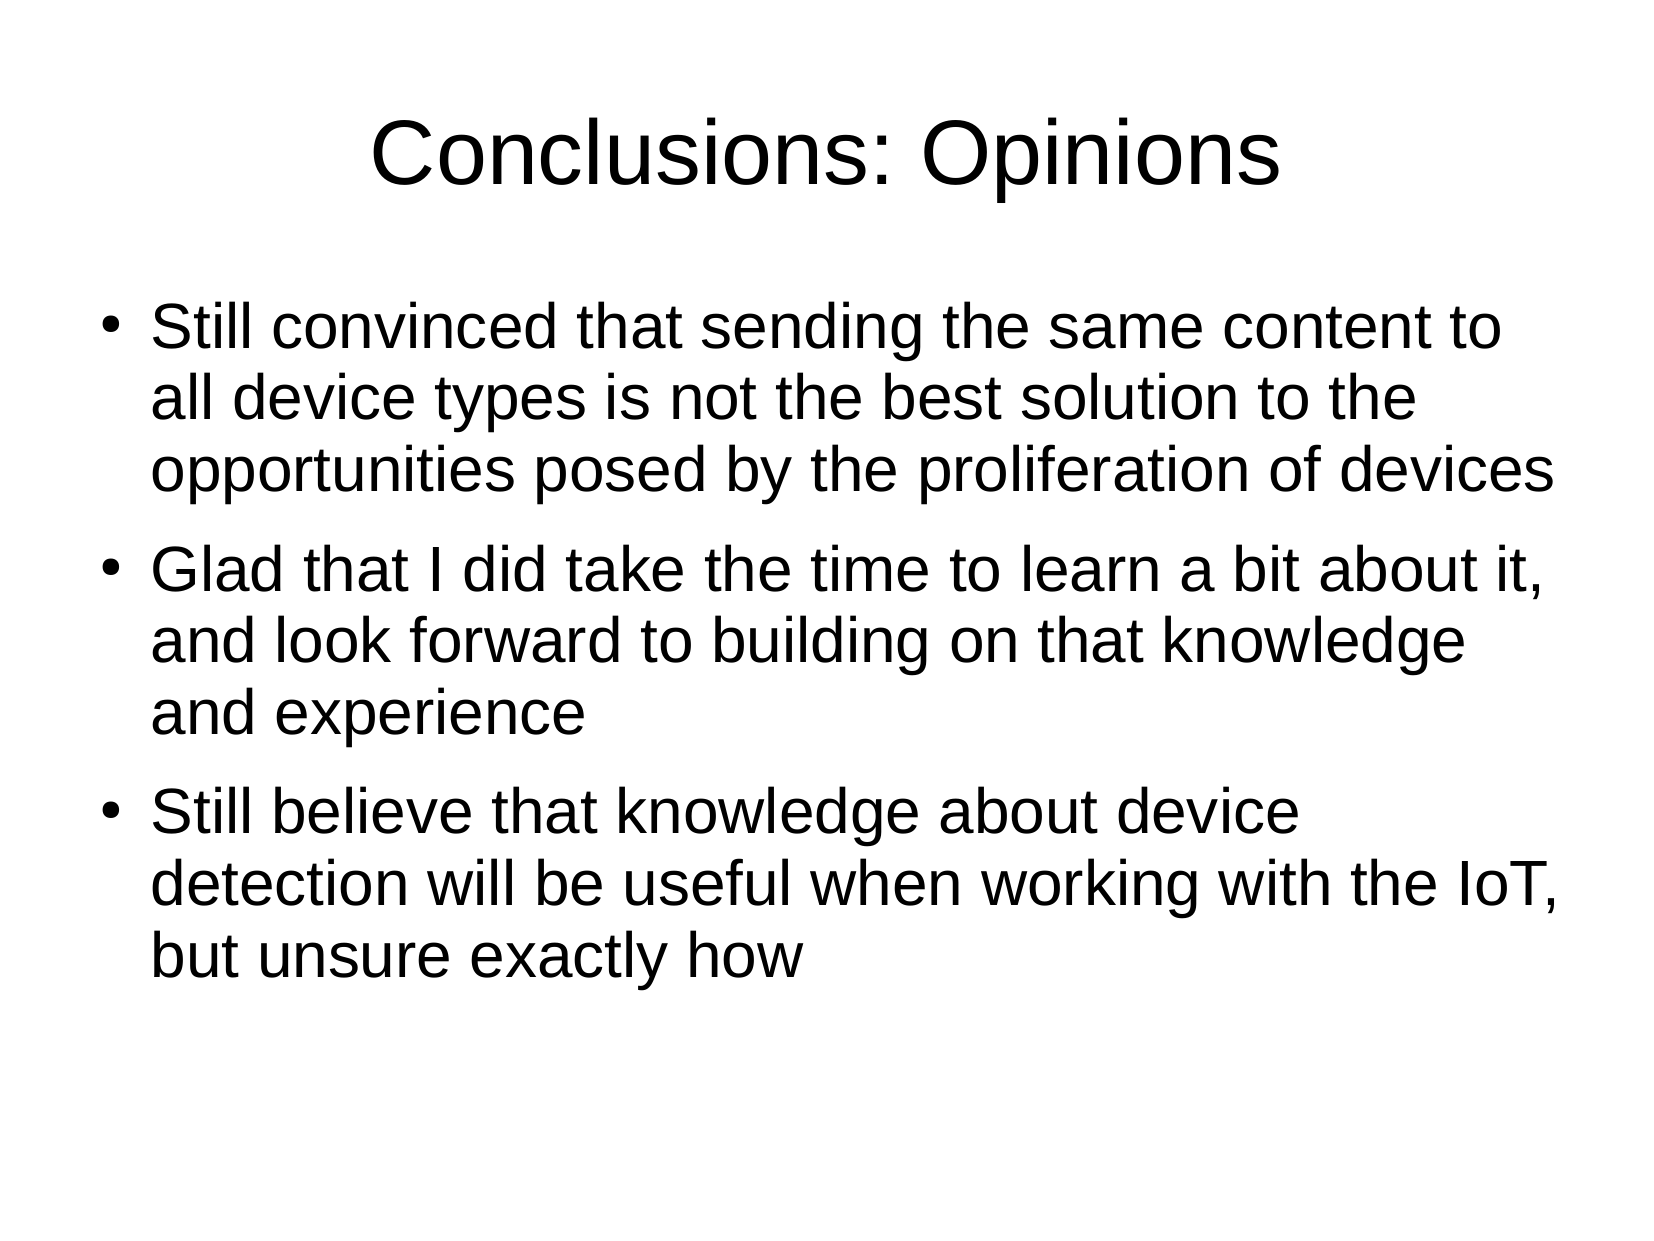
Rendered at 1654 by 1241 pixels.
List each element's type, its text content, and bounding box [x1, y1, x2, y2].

list Still convinced that sending the same content to all device types is not the best solution to the opportunities posed by the proliferation of devices Glad that I did take the time to learn a bit about it, and look forward to building on that knowledge and experience Still believe that knowledge about device detection will be useful when working with the IoT, but unsure exactly how [82, 290, 1571, 1010]
title Conclusions: Opinions [82, 49, 1571, 257]
